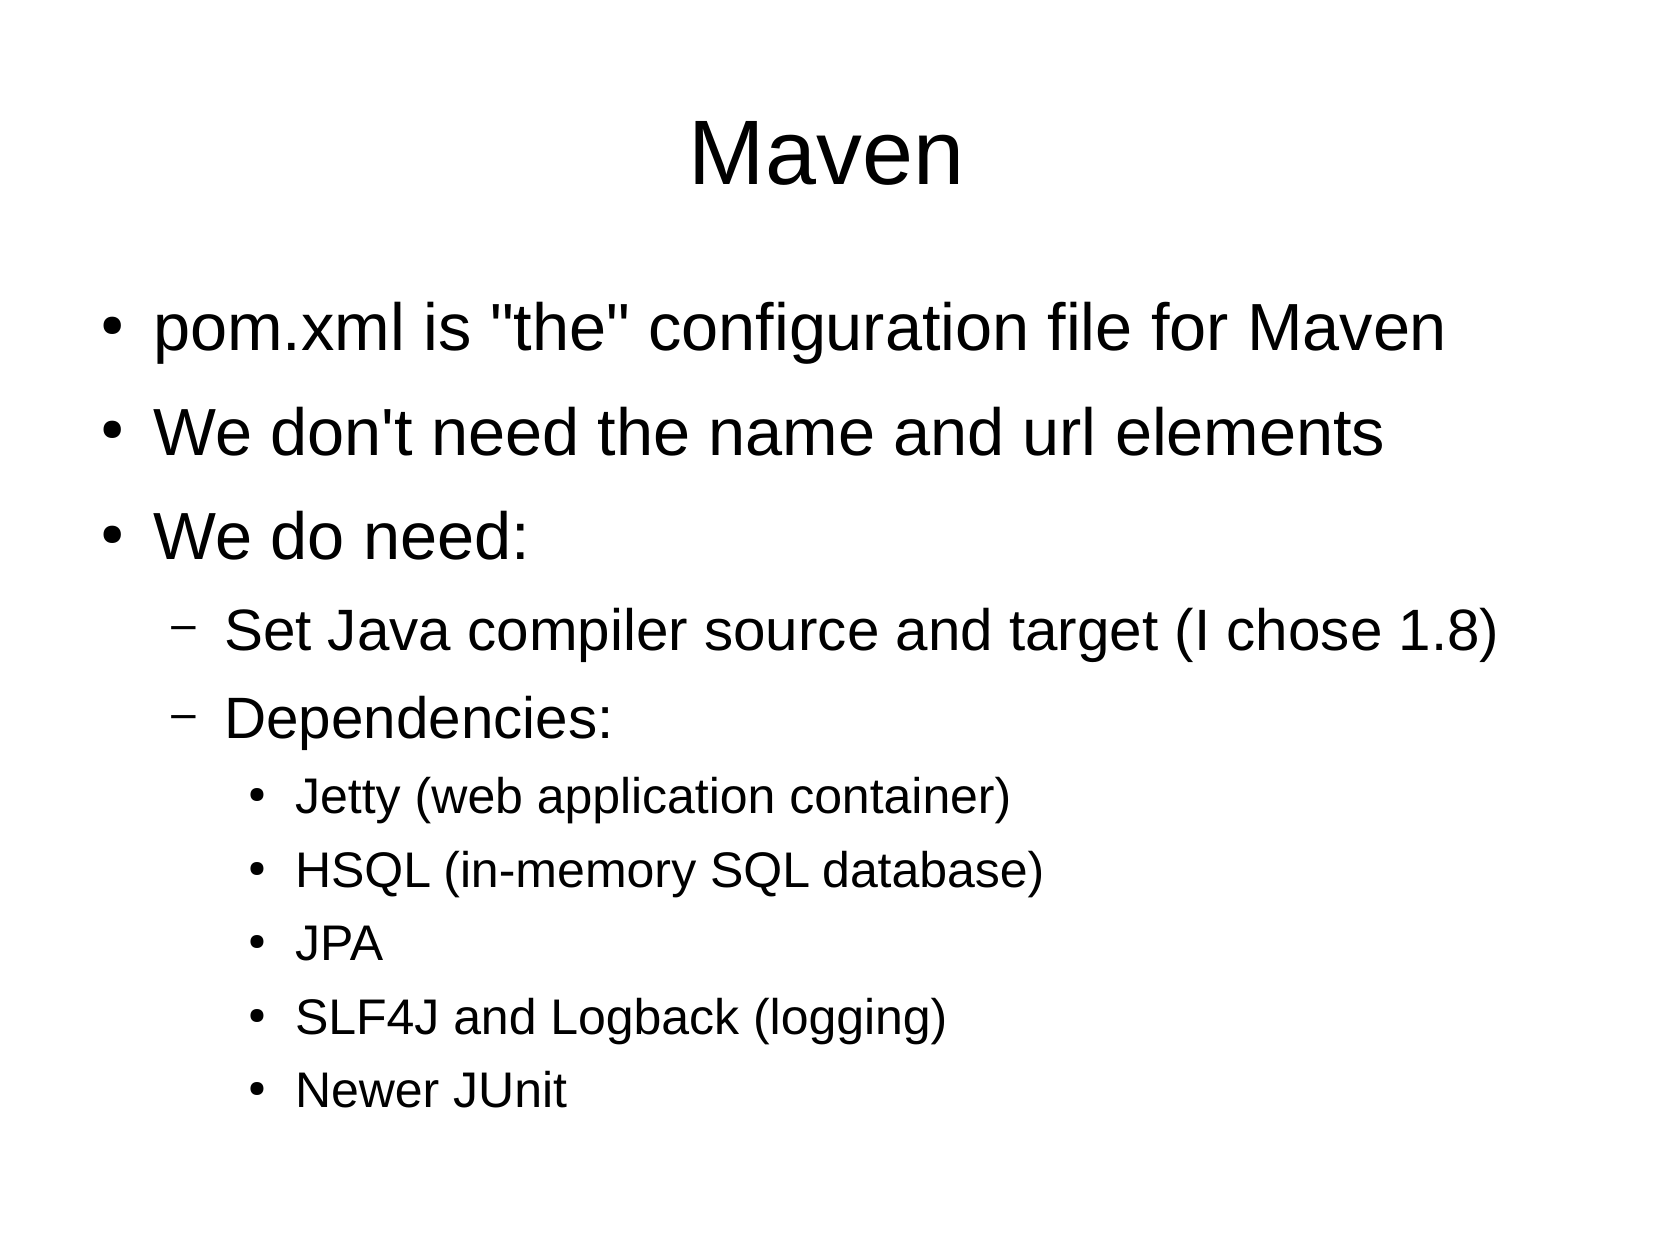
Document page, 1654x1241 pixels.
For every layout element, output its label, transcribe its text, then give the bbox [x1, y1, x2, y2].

list pom.xml is "the" configuration file for Maven We don't need the name and url elements We do need: Set Java compiler source and target (I chose 1.8) Dependencies: Jetty (web application container) HSQL (in-memory SQL database) JPA SLF4J and Logback (logging) Newer JUnit [82, 290, 1571, 1170]
title Maven [82, 49, 1571, 257]
